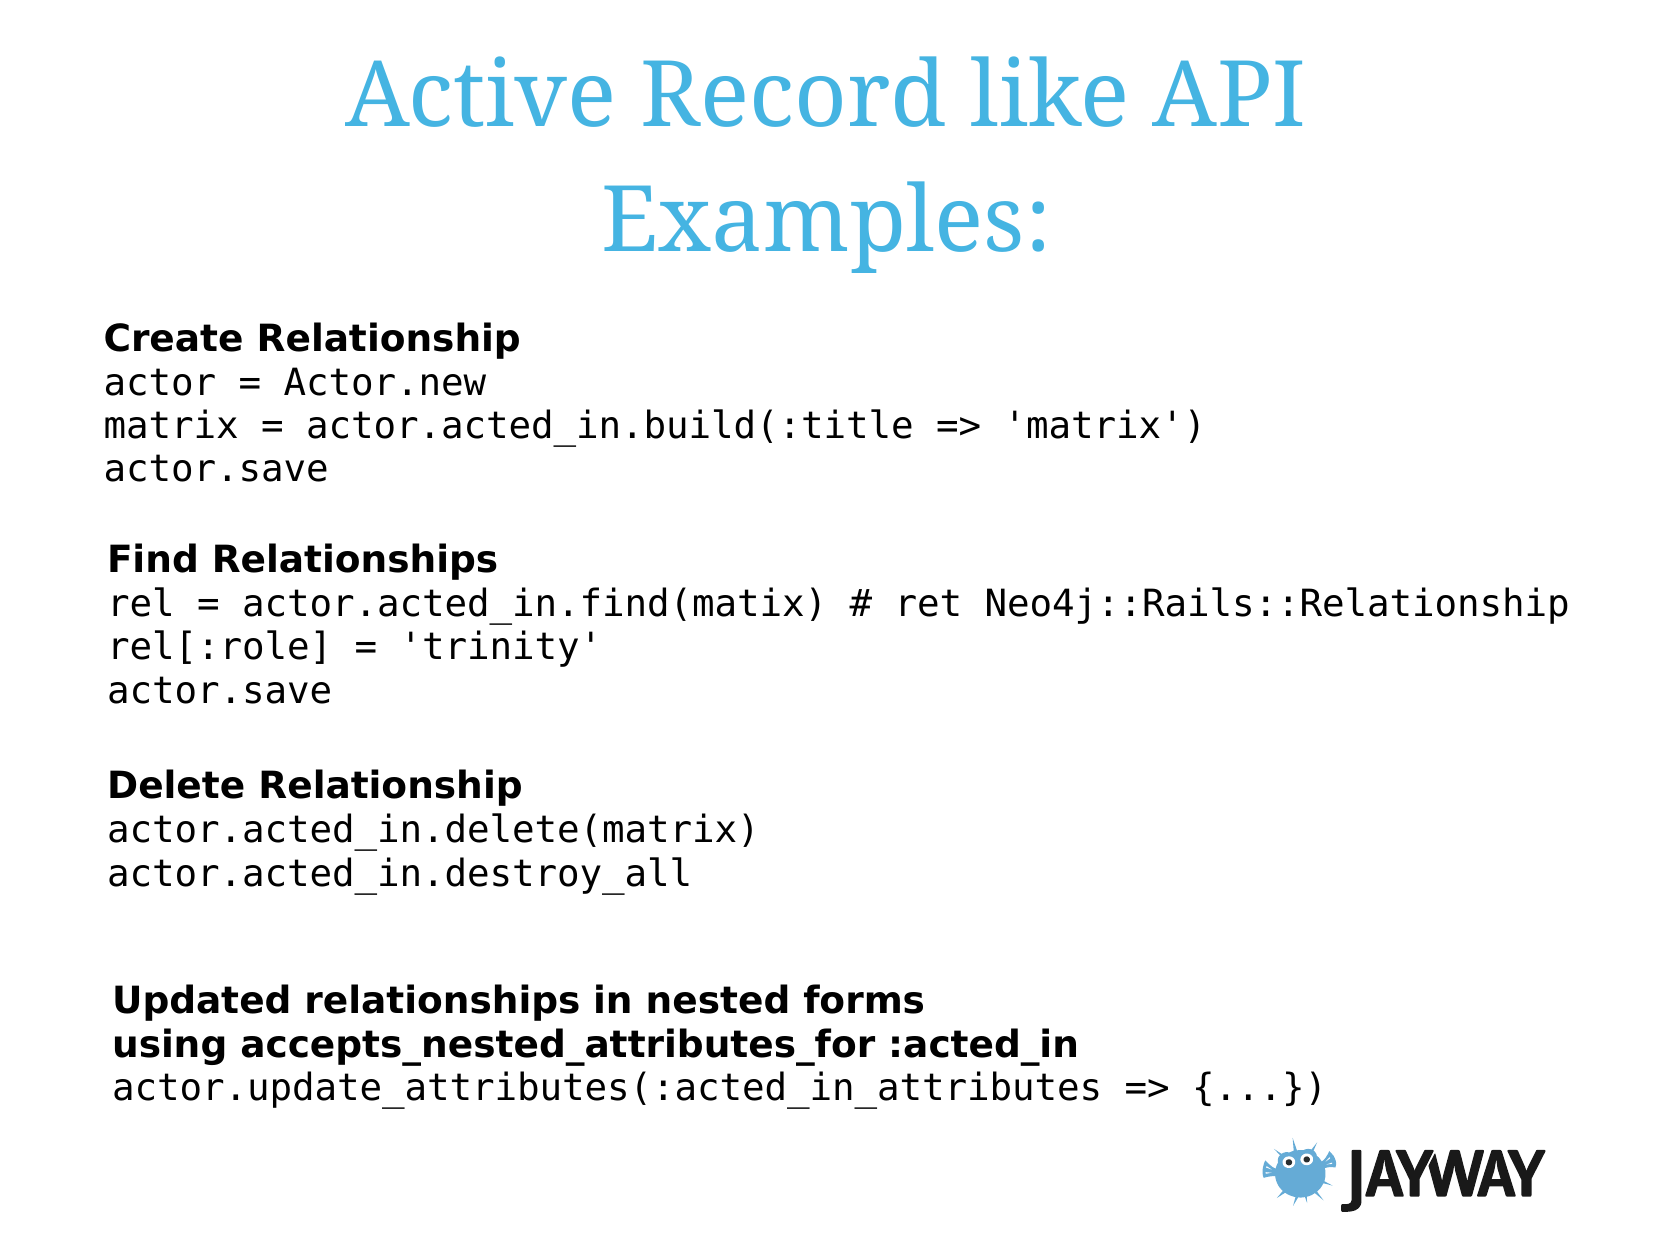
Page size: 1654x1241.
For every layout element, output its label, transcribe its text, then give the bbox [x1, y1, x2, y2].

text_box Delete Relationship actor.acted_in.delete(matrix) actor.acted_in.destroy_all [92, 756, 1316, 946]
title Active Record like API Examples: [82, 46, 1571, 261]
text_box Updated relationships in nested forms using accepts_nested_attributes_for :acted_in actor.update_attributes(:acted_in_attributes => {...}) [97, 971, 1462, 1161]
text_box Create Relationship actor = Actor.new matrix = actor.acted_in.build(:title => 'matrix') actor.save [88, 309, 1312, 499]
text_box Find Relationships rel = actor.acted_in.find(matix) # ret Neo4j::Rails::Relationship rel[:role] = 'trinity' actor.save [92, 530, 1653, 720]
